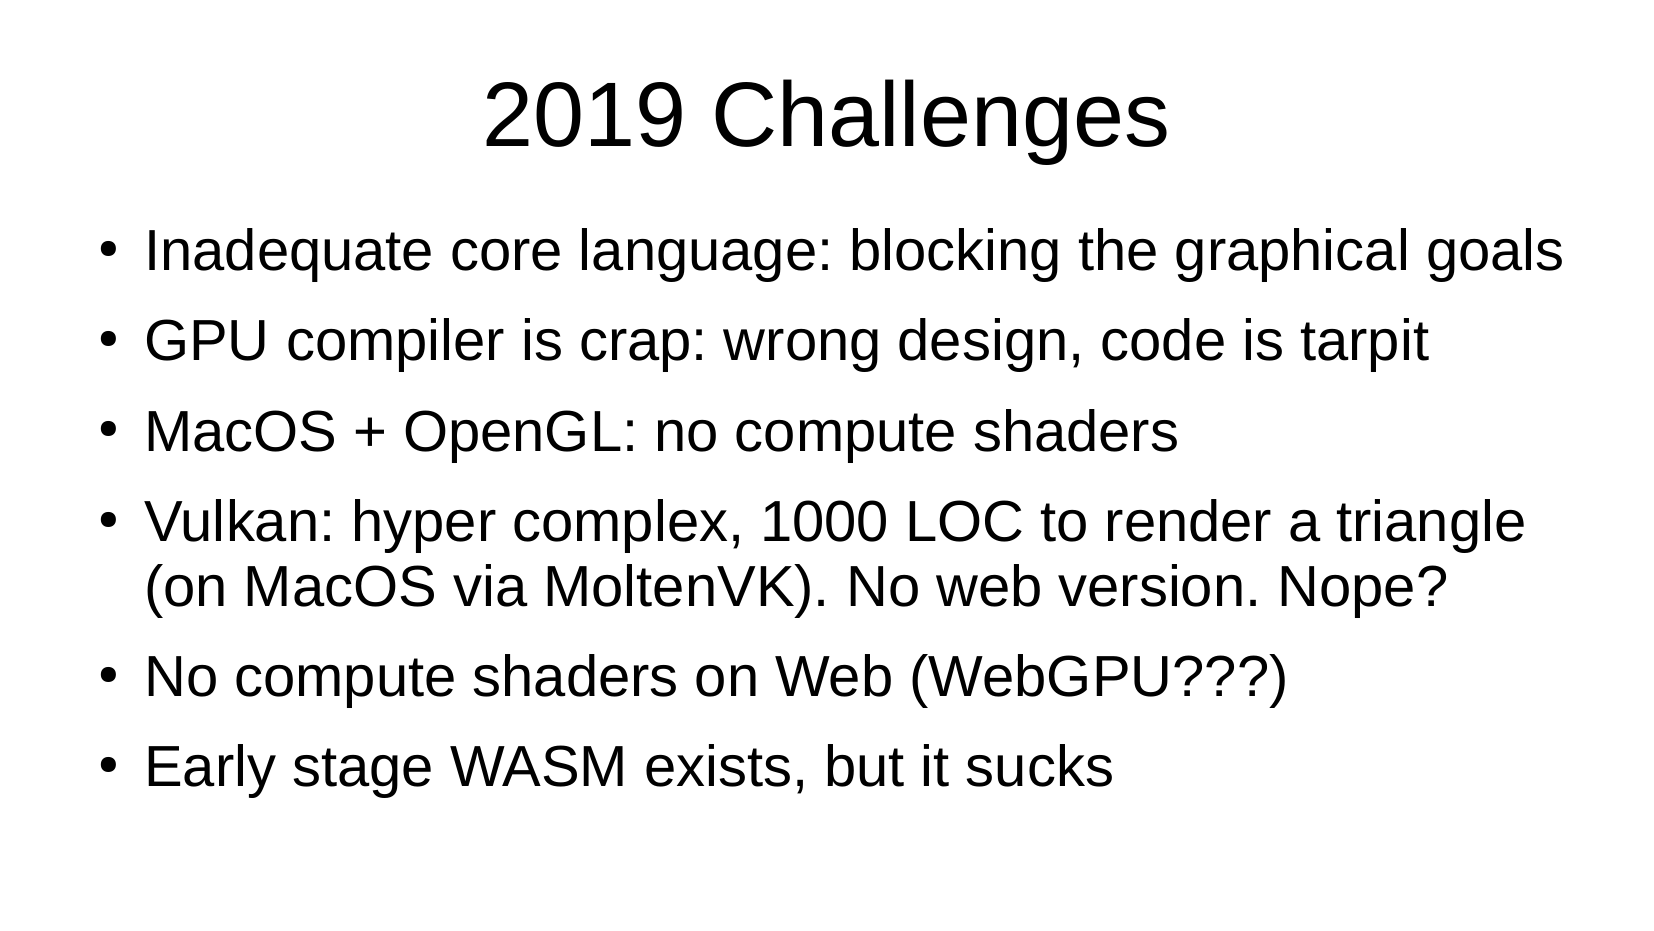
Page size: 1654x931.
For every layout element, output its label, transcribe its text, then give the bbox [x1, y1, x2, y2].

list Inadequate core language: blocking the graphical goals GPU compiler is crap: wrong design, code is tarpit MacOS + OpenGL: no compute shaders Vulkan: hyper complex, 1000 LOC to render a triangle (on MacOS via MoltenVK). No web version. Nope? No compute shaders on Web (WebGPU???) Early stage WASM exists, but it sucks [82, 217, 1571, 851]
title 2019 Challenges [82, 37, 1571, 193]
